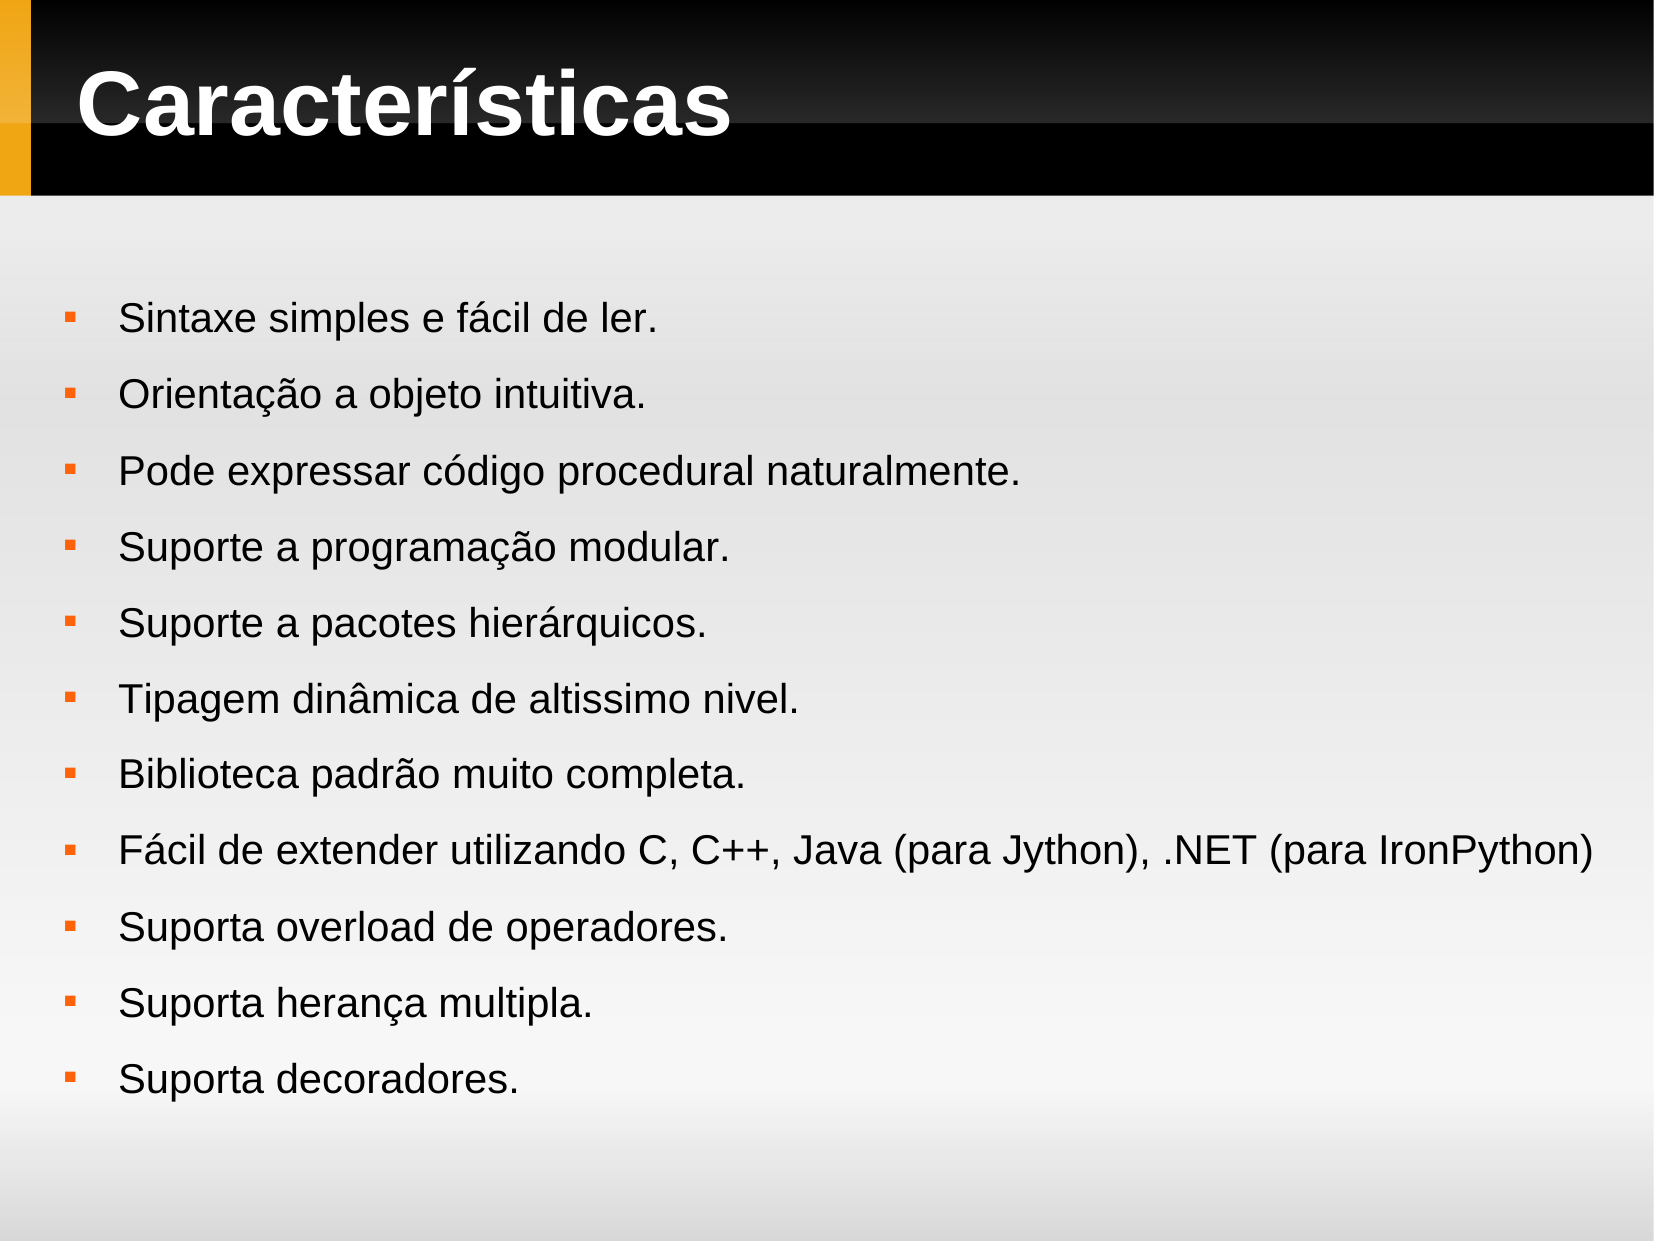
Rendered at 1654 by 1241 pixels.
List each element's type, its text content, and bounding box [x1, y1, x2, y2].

title Características [76, 0, 1565, 208]
picture [0, 0, 1654, 1241]
list Sintaxe simples e fácil de ler. Orientação a objeto intuitiva. Pode expressar código procedural naturalmente. Suporte a programação modular. Suporte a pacotes hierárquicos. Tipagem dinâmica de altissimo nivel. Biblioteca padrão muito completa. Fácil de extender utilizando C, C++, Java (para Jython), .NET (para IronPython) Suporta overload de operadores. Suporta herança multipla. Suporta decoradores. [29, 295, 1625, 1241]
